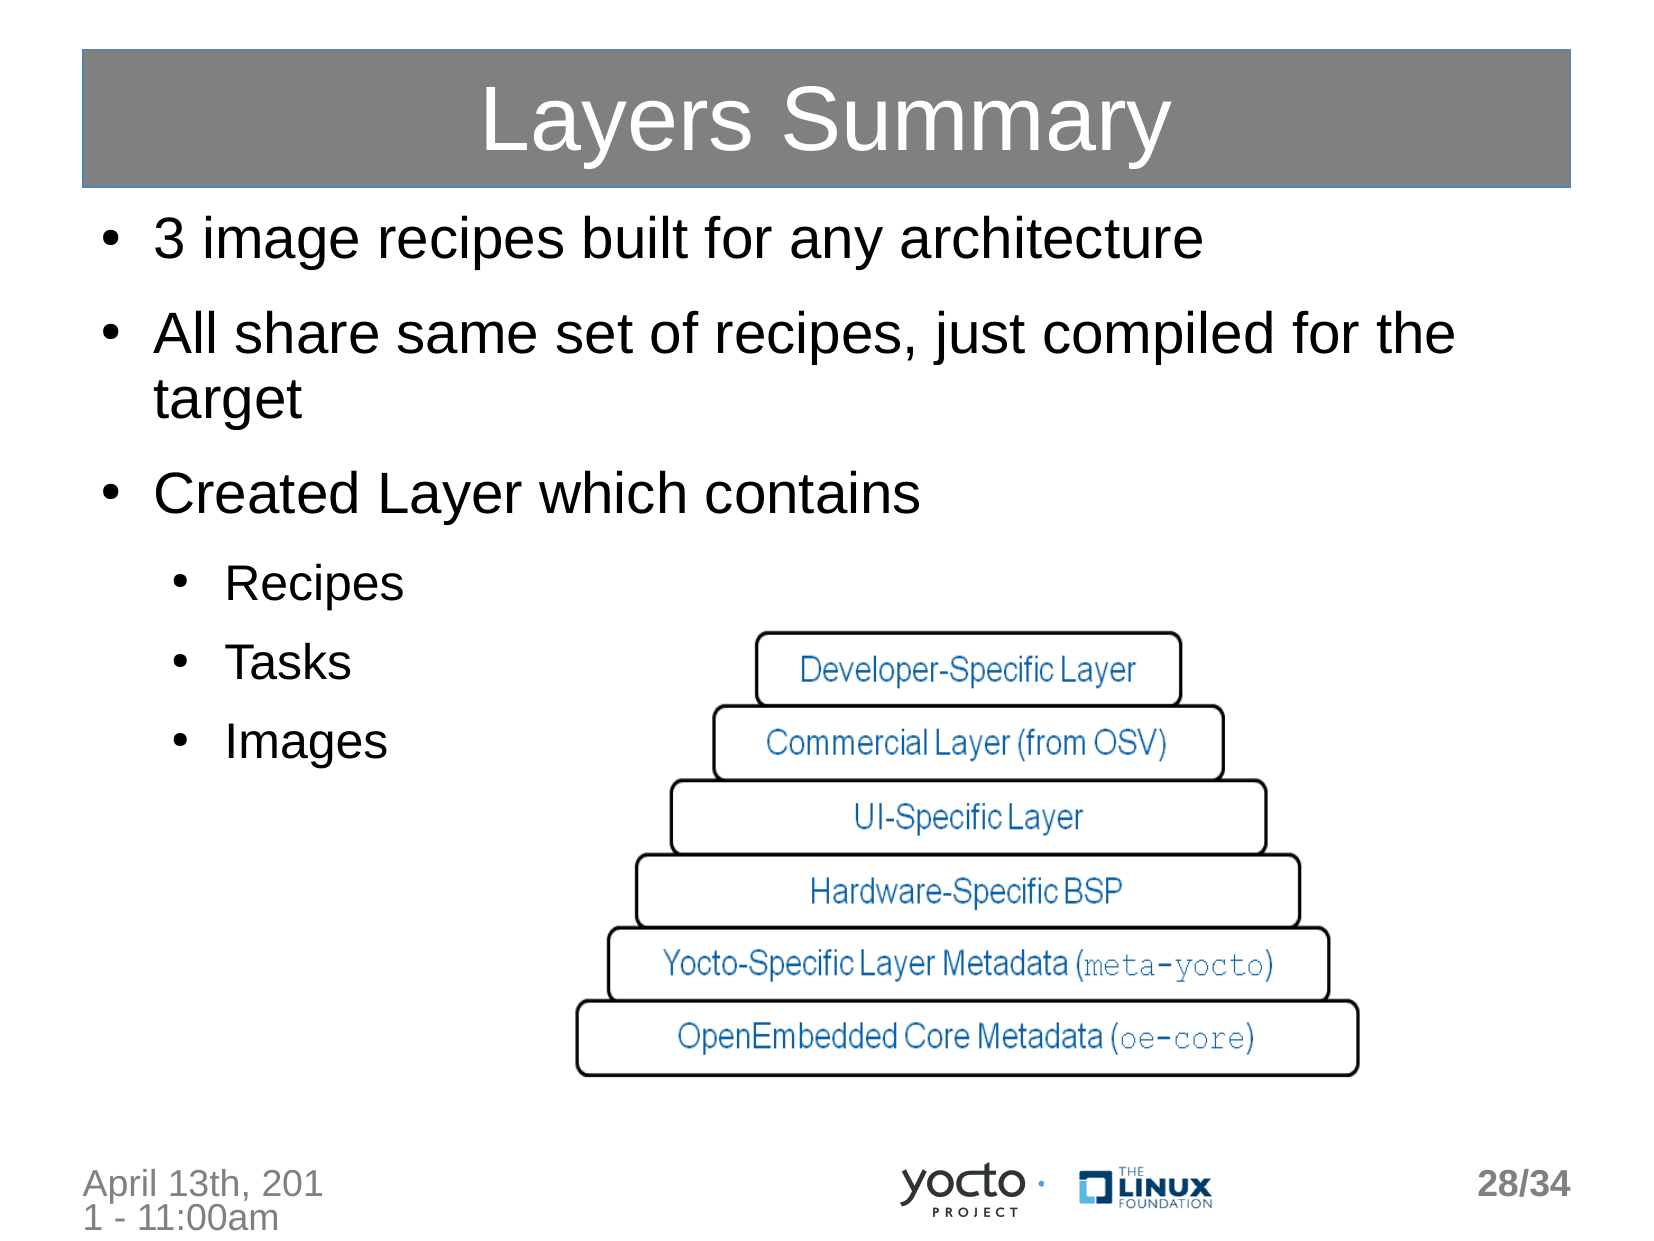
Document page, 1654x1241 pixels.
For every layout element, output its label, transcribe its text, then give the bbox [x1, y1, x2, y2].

title Layers Summary [82, 56, 1571, 181]
picture [1075, 1162, 1215, 1211]
picture [900, 1162, 1044, 1217]
picture [562, 618, 1372, 1085]
list 3 image recipes built for any architecture All share same set of recipes, just compiled for the target Created Layer which contains Recipes Tasks Images [82, 206, 1576, 1025]
